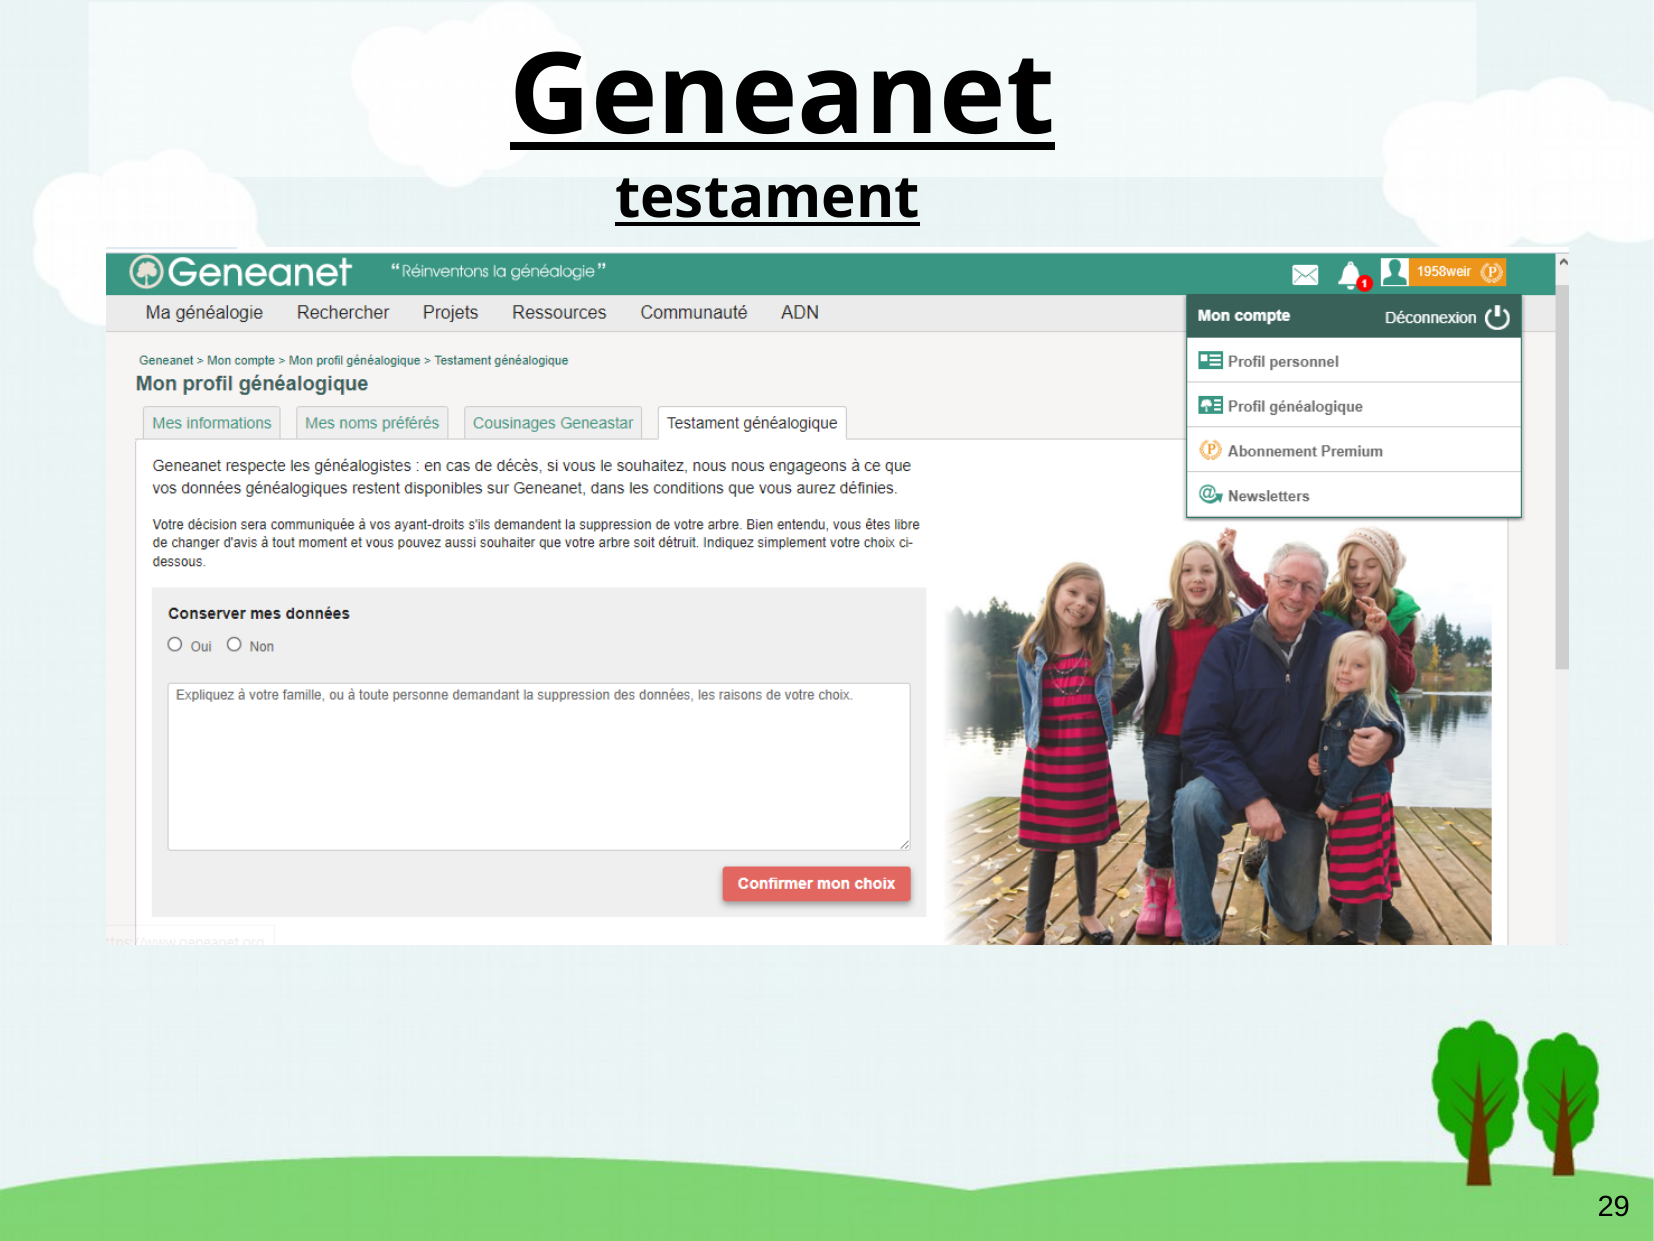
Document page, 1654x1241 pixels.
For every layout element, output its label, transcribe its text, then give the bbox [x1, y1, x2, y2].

title Geneanet [88, 2, 1477, 147]
picture [0, 0, 1654, 1241]
text_box testament [0, 147, 1536, 296]
